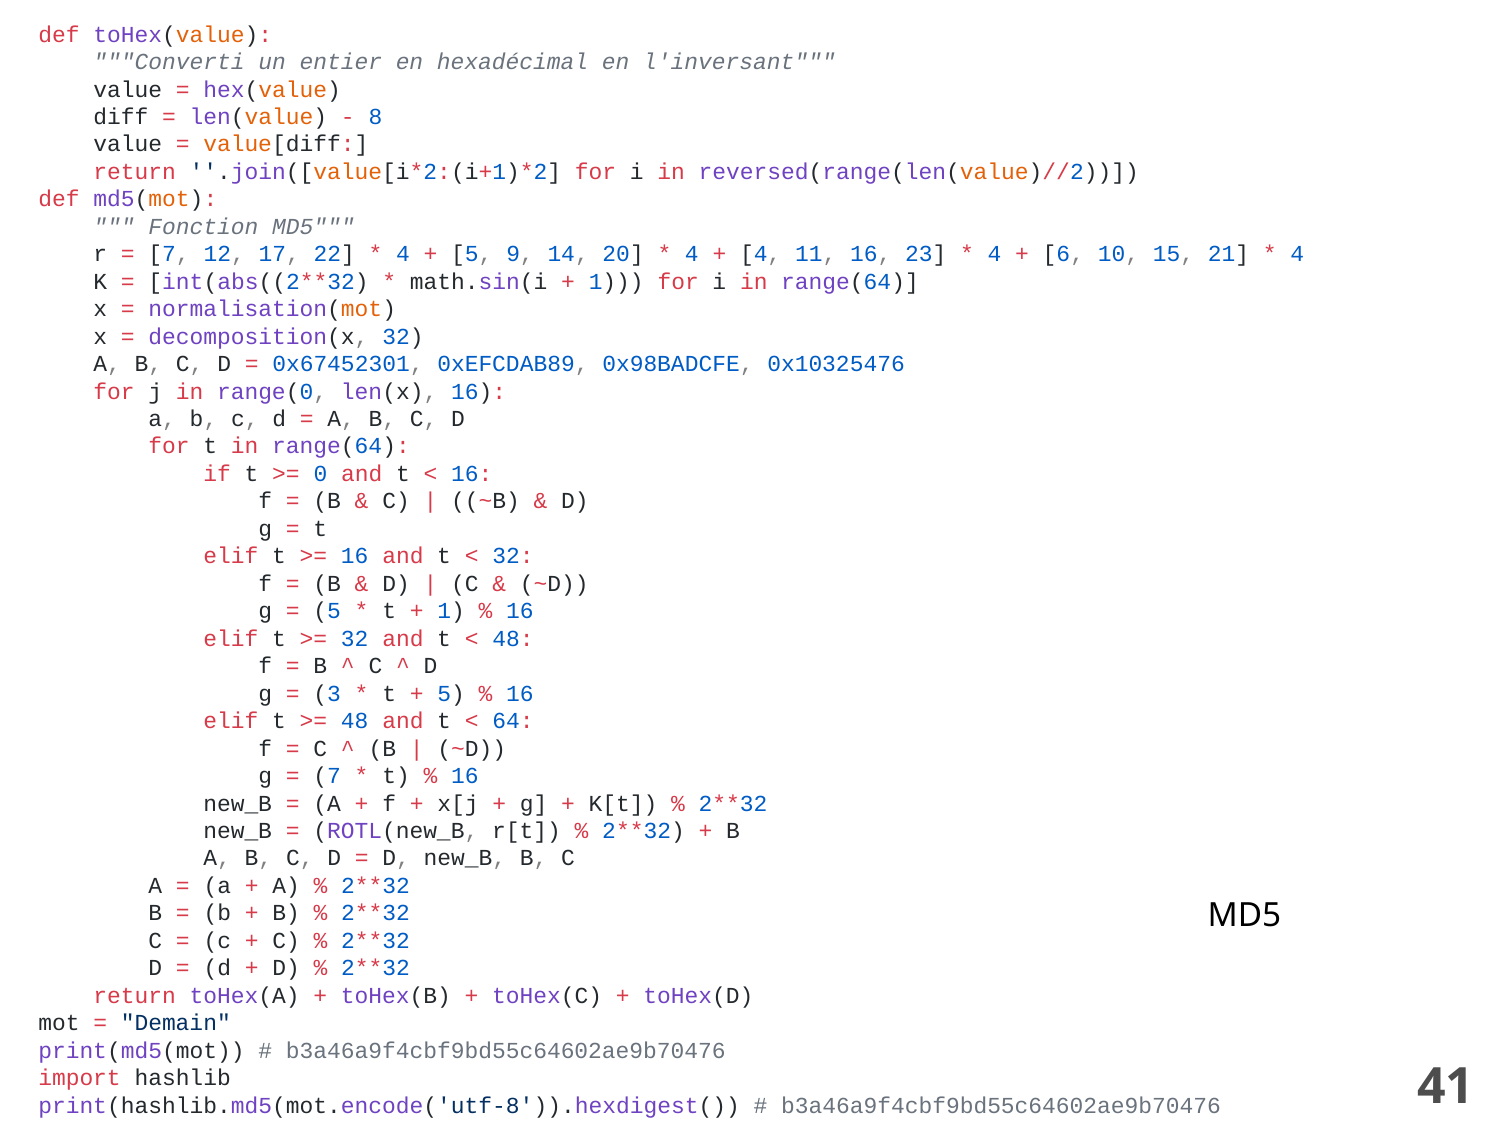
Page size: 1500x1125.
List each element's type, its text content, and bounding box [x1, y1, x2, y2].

text_box def toHex(value): """Converti un entier en hexadécimal en l'inversant""" value = hex(value) diff = len(value) - 8 value = value[diff:] return ''.join([value[i*2:(i+1)*2] for i in reversed(range(len(value)//2))]) def md5(mot): """ Fonction MD5""" r = [7, 12, 17, 22] * 4 + [5, 9, 14, 20] * 4 + [4, 11, 16, 23] * 4 + [6, 10, 15, 21] * 4 K = [int(abs((2**32) * math.sin(i + 1))) for i in range(64)] x = normalisation(mot) x = decomposition(x, 32) A, B, C, D = 0x67452301, 0xEFCDAB89, 0x98BADCFE, 0x10325476 for j in range(0, len(x), 16): a, b, c, d = A, B, C, D for t in range(64): if t >= 0 and t < 16: f = (B & C) | ((~B) & D) g = t elif t >= 16 and t < 32: f = (B & D) | (C & (~D)) g = (5 * t + 1) % 16 elif t >= 32 and t < 48: f = B ^ C ^ D g = (3 * t + 5) % 16 elif t >= 48 and t < 64: f = C ^ (B | (~D)) g = (7 * t) % 16 new_B = (A + f + x[j + g] + K[t]) % 2**32 new_B = (ROTL(new_B, r[t]) % 2**32) + B A, B, C, D = D, new_B, B, C A = (a + A) % 2**32 B = (b + B) % 2**32 C = (c + C) % 2**32 D = (d + D) % 2**32 return toHex(A) + toHex(B) + toHex(C) + toHex(D) mot = "Demain" print(md5(mot)) # b3a46a9f4cbf9bd55c64602ae9b70476 import hashlib print(hashlib.md5(mot.encode('utf-8')).hexdigest()) # b3a46a9f4cbf9bd55c64602ae9b70476 [23, 11, 1477, 1125]
text_box <numéro> [1417, 1054, 1500, 1109]
text_box MD5 [1192, 886, 1500, 1021]
